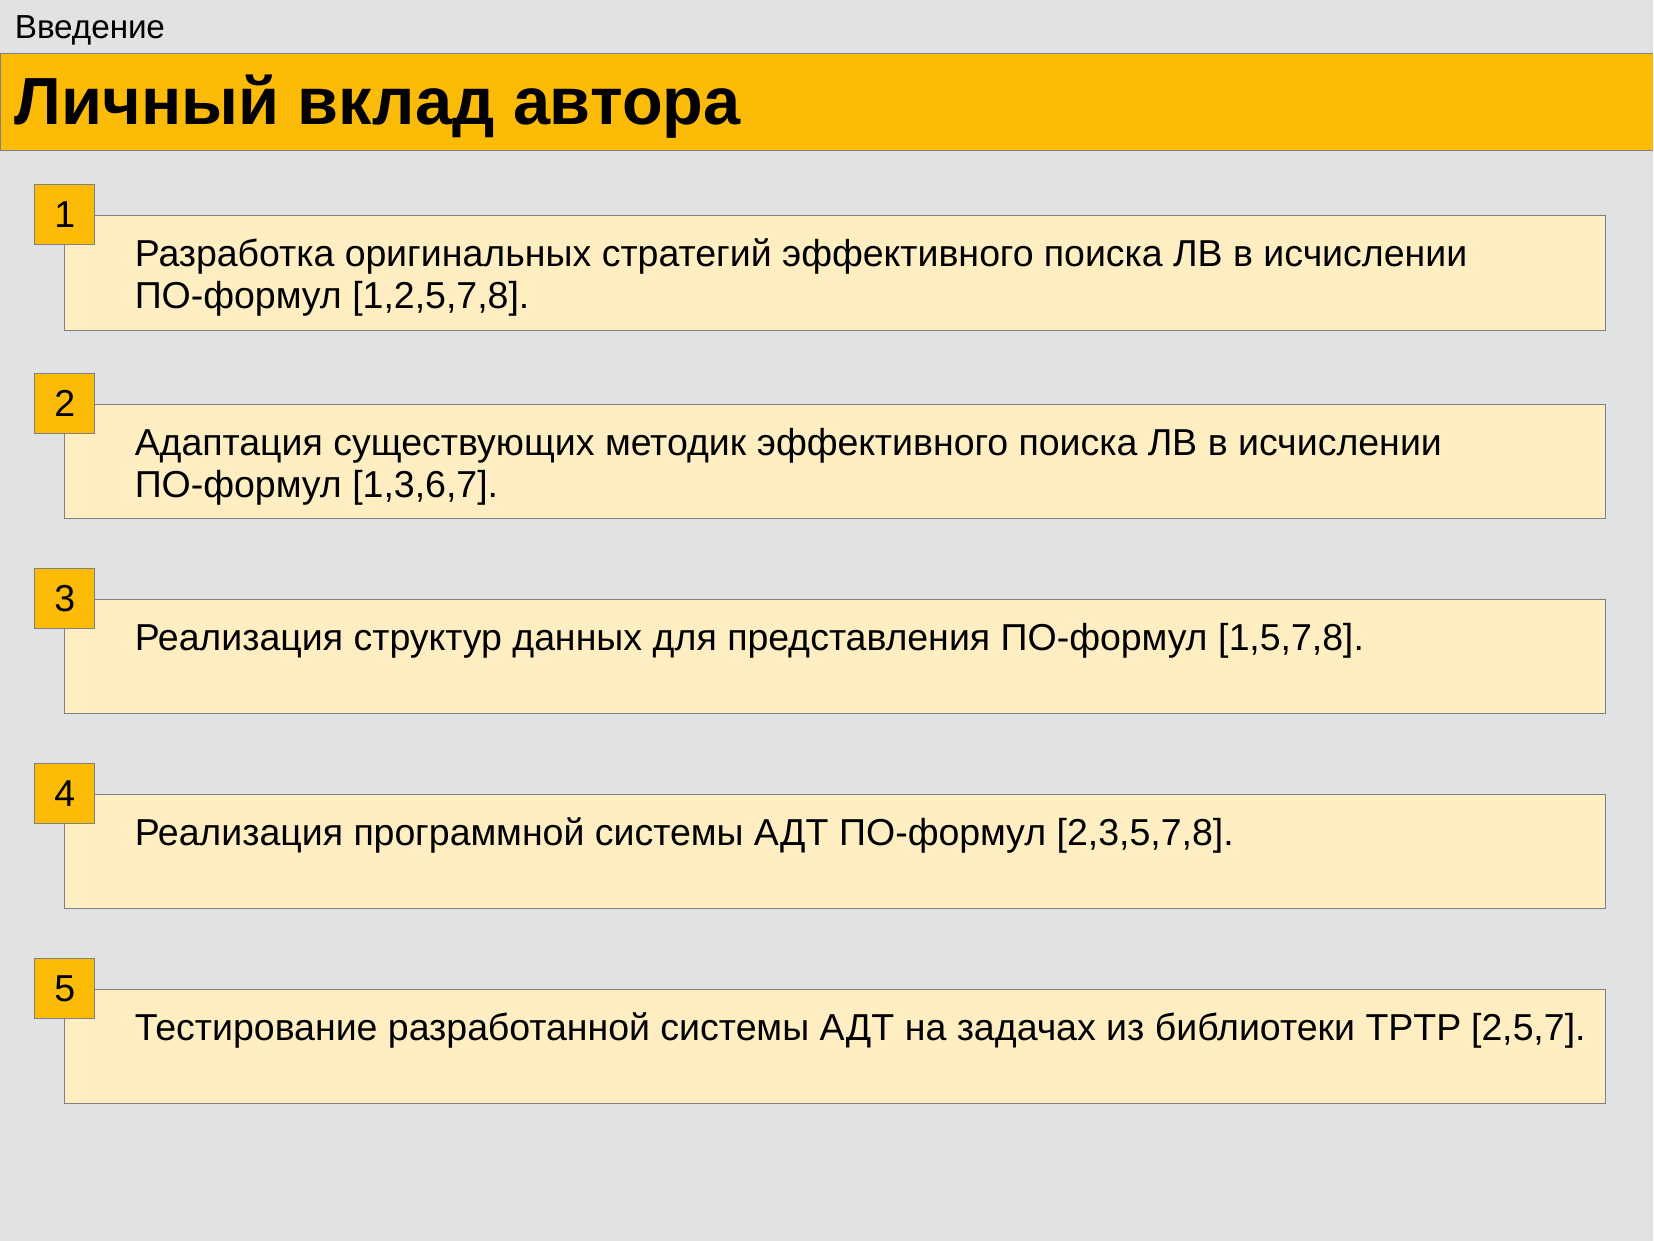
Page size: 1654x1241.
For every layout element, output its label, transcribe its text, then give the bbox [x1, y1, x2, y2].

text_box Тестирование разработанной системы АДТ на задачах из библиотеки TPTP [2,5,7]. [120, 998, 1343, 1061]
text_box 5 [34, 958, 95, 1019]
text_box Реализация программной системы АДТ ПО-формул [2,3,5,7,8]. [120, 803, 1051, 866]
text_box Введение [0, 1, 157, 58]
text_box Личный вклад автора [0, 53, 1653, 151]
text_box Реализация структур данных для представления ПО-формул [1,5,7,8]. [120, 608, 1158, 671]
text_box [64, 215, 1606, 331]
text_box 1 [34, 184, 95, 245]
text_box [64, 989, 1606, 1104]
text_box [64, 794, 1606, 909]
text_box Разработка оригинальных стратегий эффективного поиска ЛВ в исчислении ПО-формул [1,2,5,7,8]. [120, 225, 1262, 334]
text_box Адаптация существующих методик эффективного поиска ЛВ в исчислении ПО-формул [1,3,6,7]. [120, 413, 1244, 523]
text_box 4 [34, 763, 95, 824]
text_box [64, 404, 1606, 519]
text_box 2 [34, 373, 95, 434]
text_box 3 [34, 568, 95, 629]
text_box [64, 599, 1606, 714]
